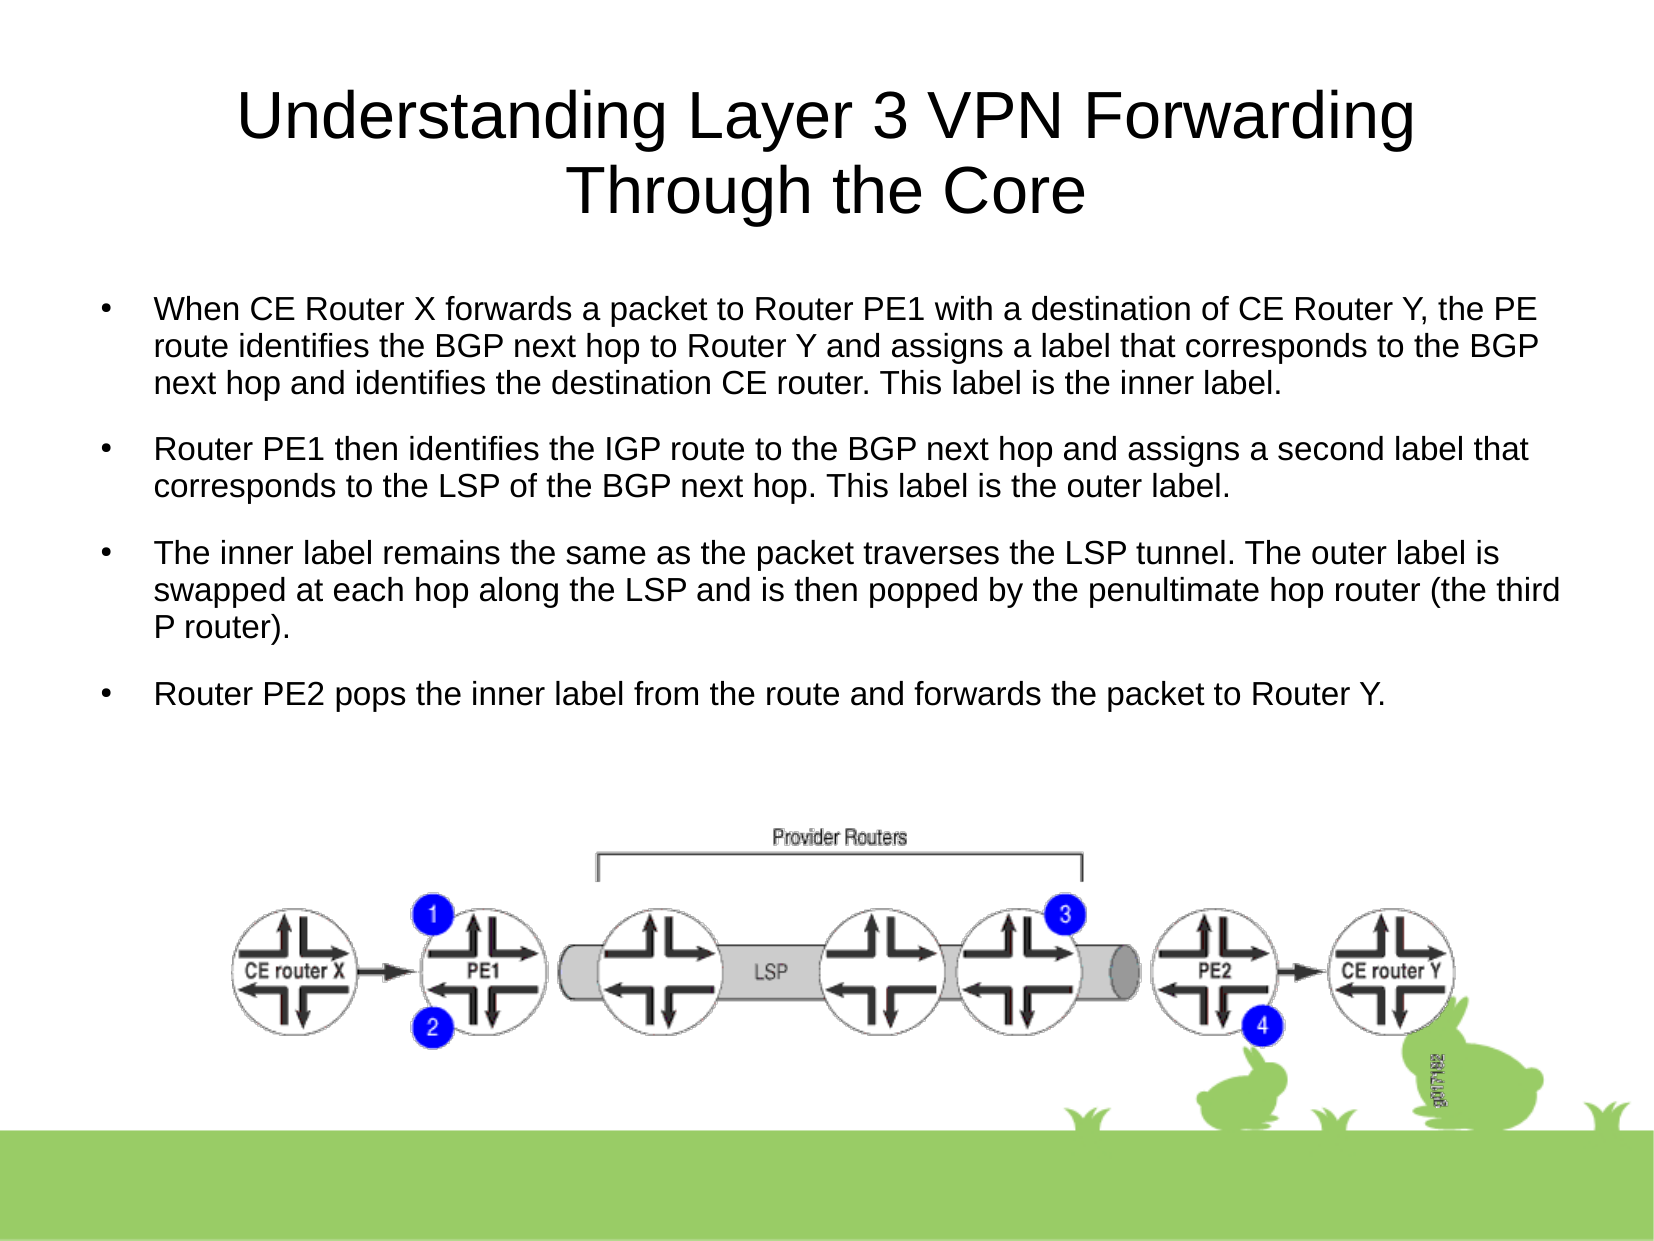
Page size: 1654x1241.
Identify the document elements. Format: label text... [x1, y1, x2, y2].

picture [0, 0, 1654, 1241]
list When CE Router X forwards a packet to Router PE1 with a destination of CE Router Y, the PE route identifies the BGP next hop to Router Y and assigns a label that corresponds to the BGP next hop and identifies the destination CE router. This label is the inner label. Router PE1 then identifies the IGP route to the BGP next hop and assigns a second label that corresponds to the LSP of the BGP next hop. This label is the outer label. The inner label remains the same as the packet traverses the LSP tunnel. The outer label is swapped at each hop along the LSP and is then popped by the penultimate hop router (the third P router). Router PE2 pops the inner label from the route and forwards the packet to Router Y. [82, 290, 1571, 1010]
title Understanding Layer 3 VPN Forwarding Through the Core [82, 49, 1571, 257]
